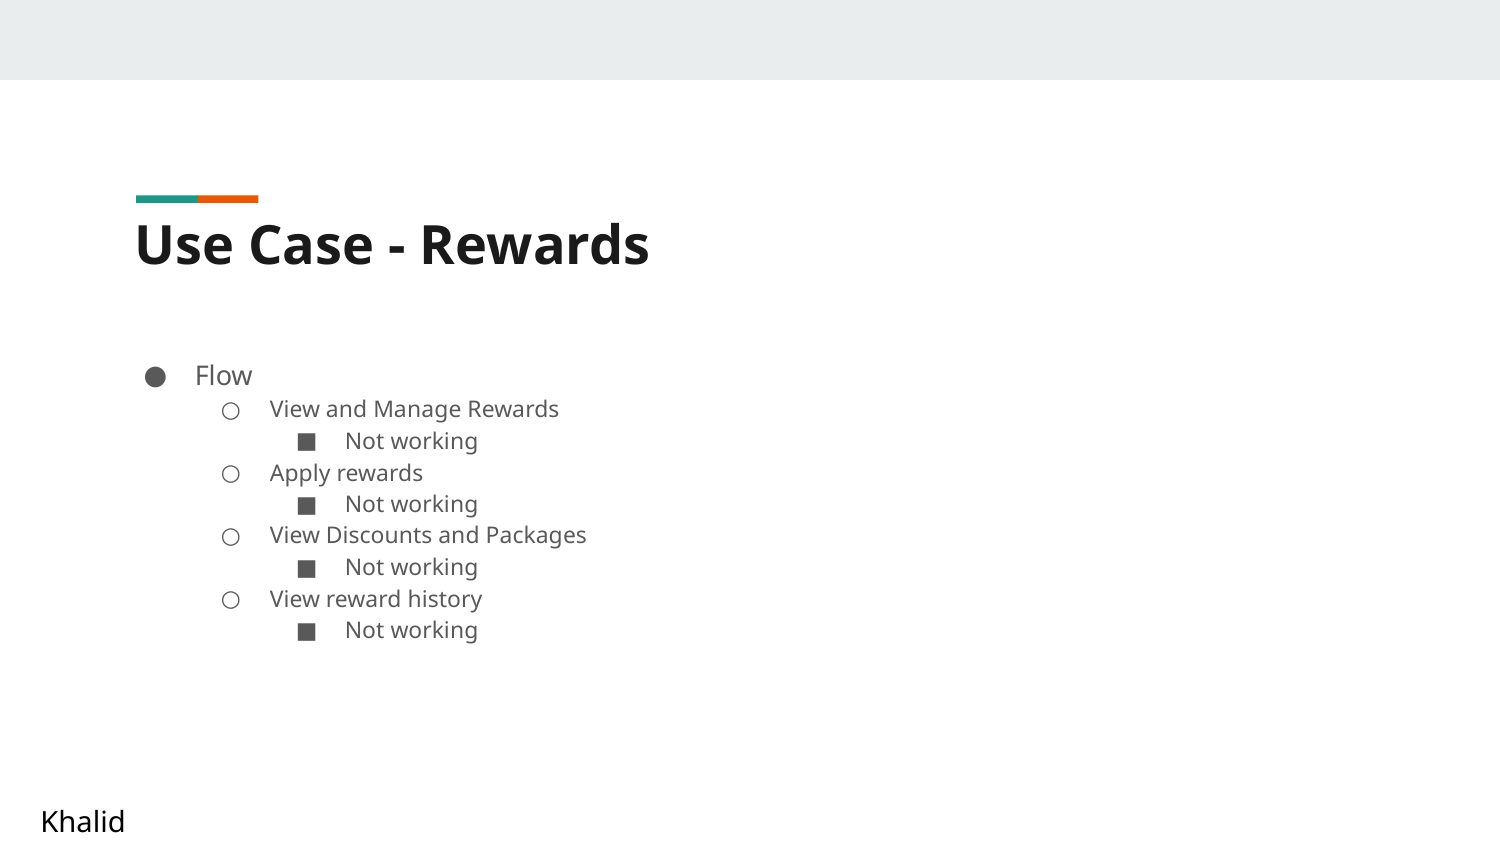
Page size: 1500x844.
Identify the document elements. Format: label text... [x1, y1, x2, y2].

text_box Khalid [25, 788, 182, 821]
title Use Case - Rewards [119, 195, 1381, 284]
list Flow View and Manage Rewards Not working Apply rewards Not working View Discounts and Packages Not working View reward history Not working [104, 338, 1347, 710]
